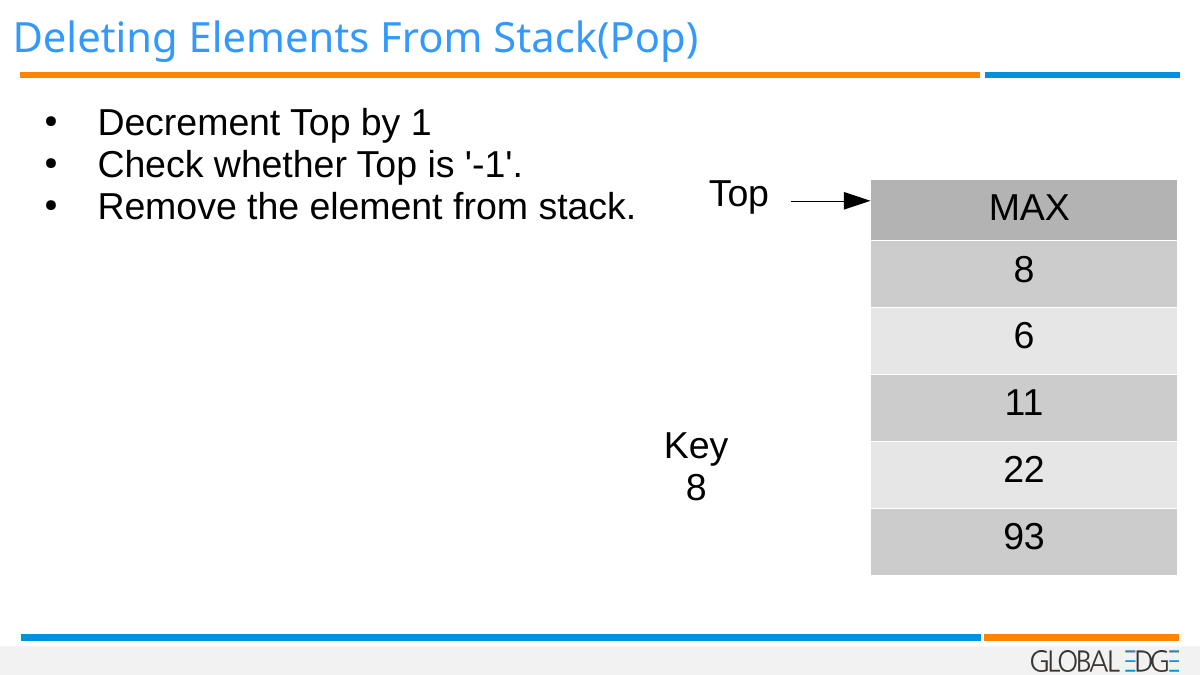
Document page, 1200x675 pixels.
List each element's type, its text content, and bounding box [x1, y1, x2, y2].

text_box Decrement Top by 1 Check whether Top is '-1'. Remove the element from stack. [11, 94, 662, 295]
table_cell 22 [871, 442, 1177, 508]
table_cell 93 [871, 509, 1177, 575]
table_cell 8 [871, 241, 1177, 307]
table_cell 11 [871, 375, 1177, 441]
text_box Key 8 [602, 425, 780, 508]
table_cell 6 [871, 308, 1177, 374]
picture [1031, 650, 1179, 672]
title Deleting Elements From Stack(Pop) [12, 9, 1088, 63]
text_box Top [673, 165, 815, 237]
table_header MAX [871, 180, 1177, 240]
